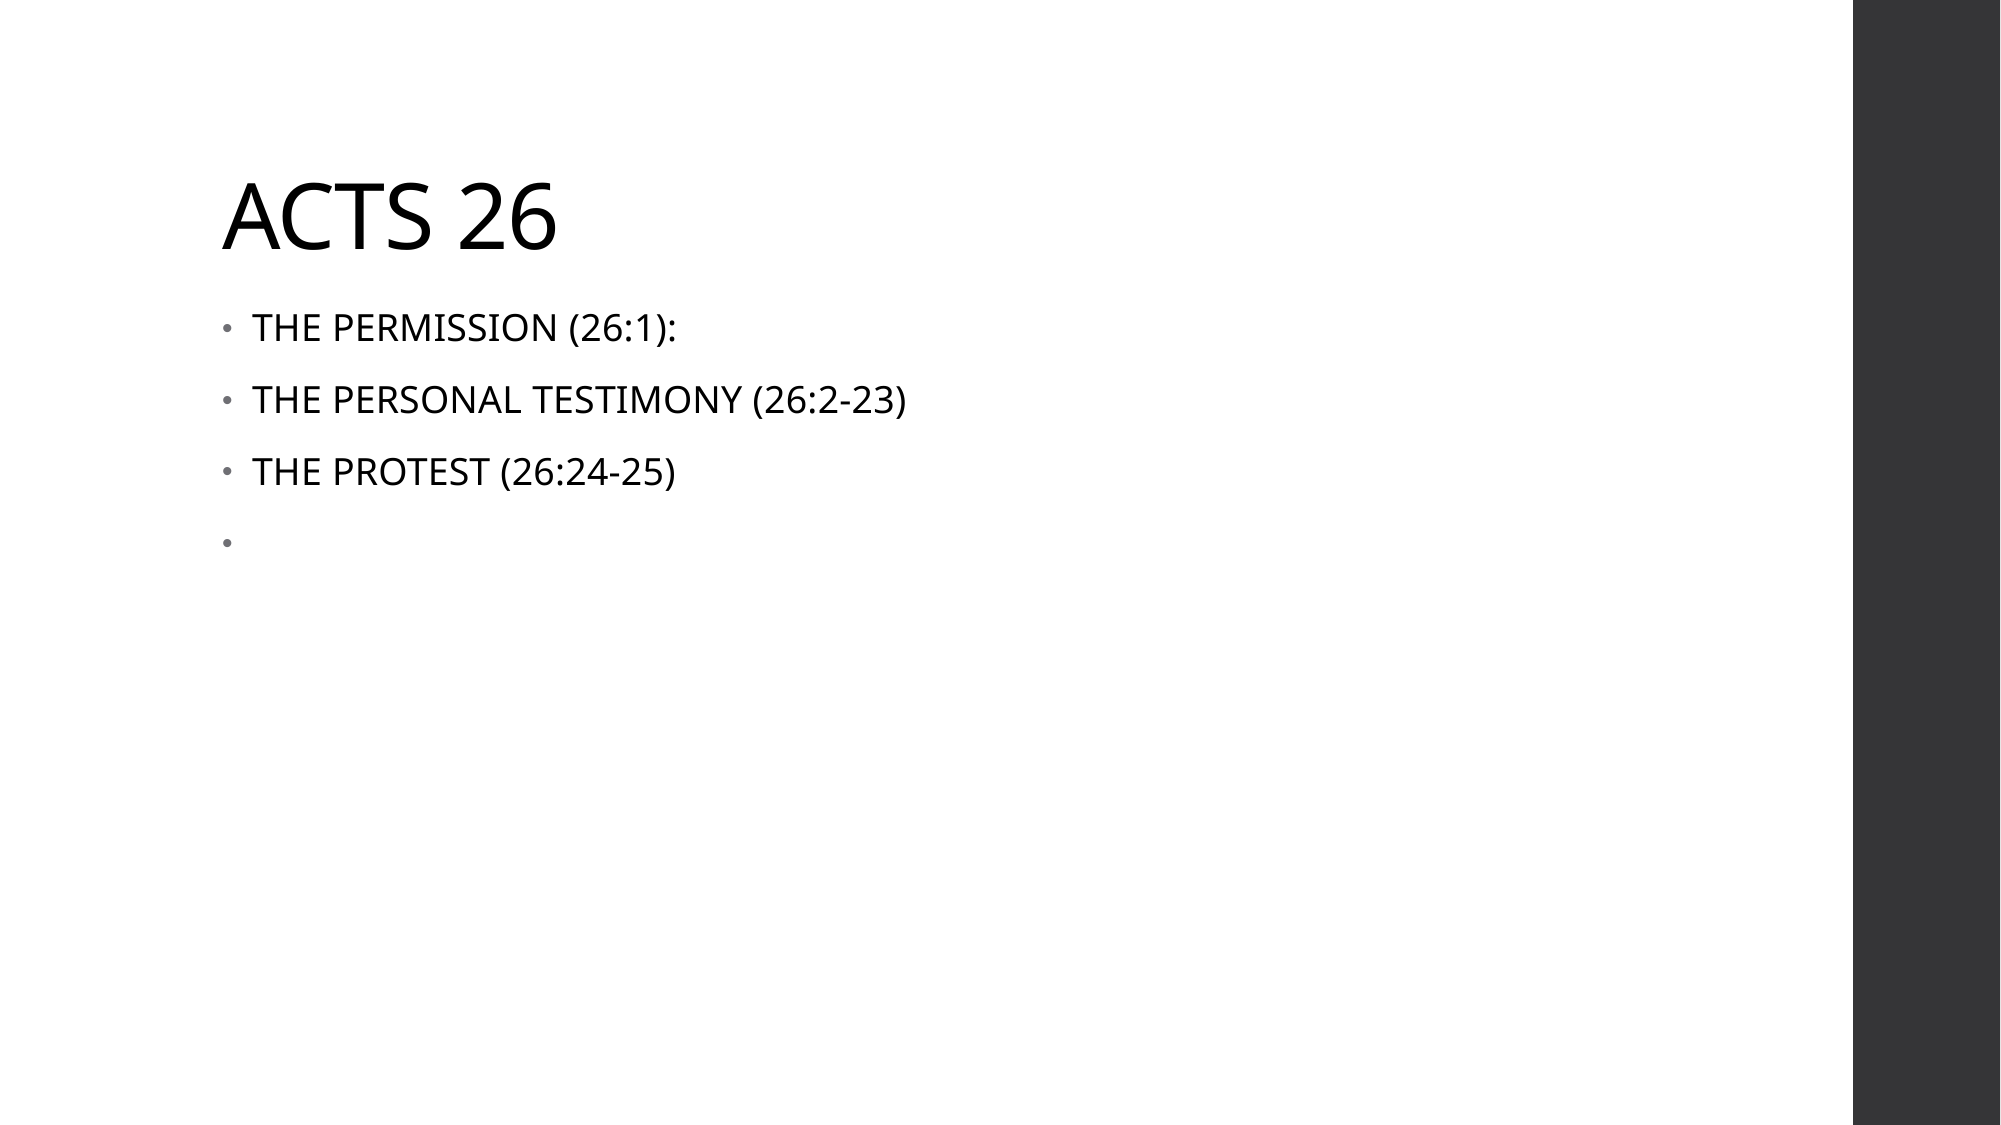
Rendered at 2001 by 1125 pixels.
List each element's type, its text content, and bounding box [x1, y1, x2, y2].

list THE PERMISSION (26:1): THE PERSONAL TESTIMONY (26:2-23) THE PROTEST (26:24-25) [206, 299, 1617, 1014]
title ACTS 26 [206, 60, 1797, 278]
